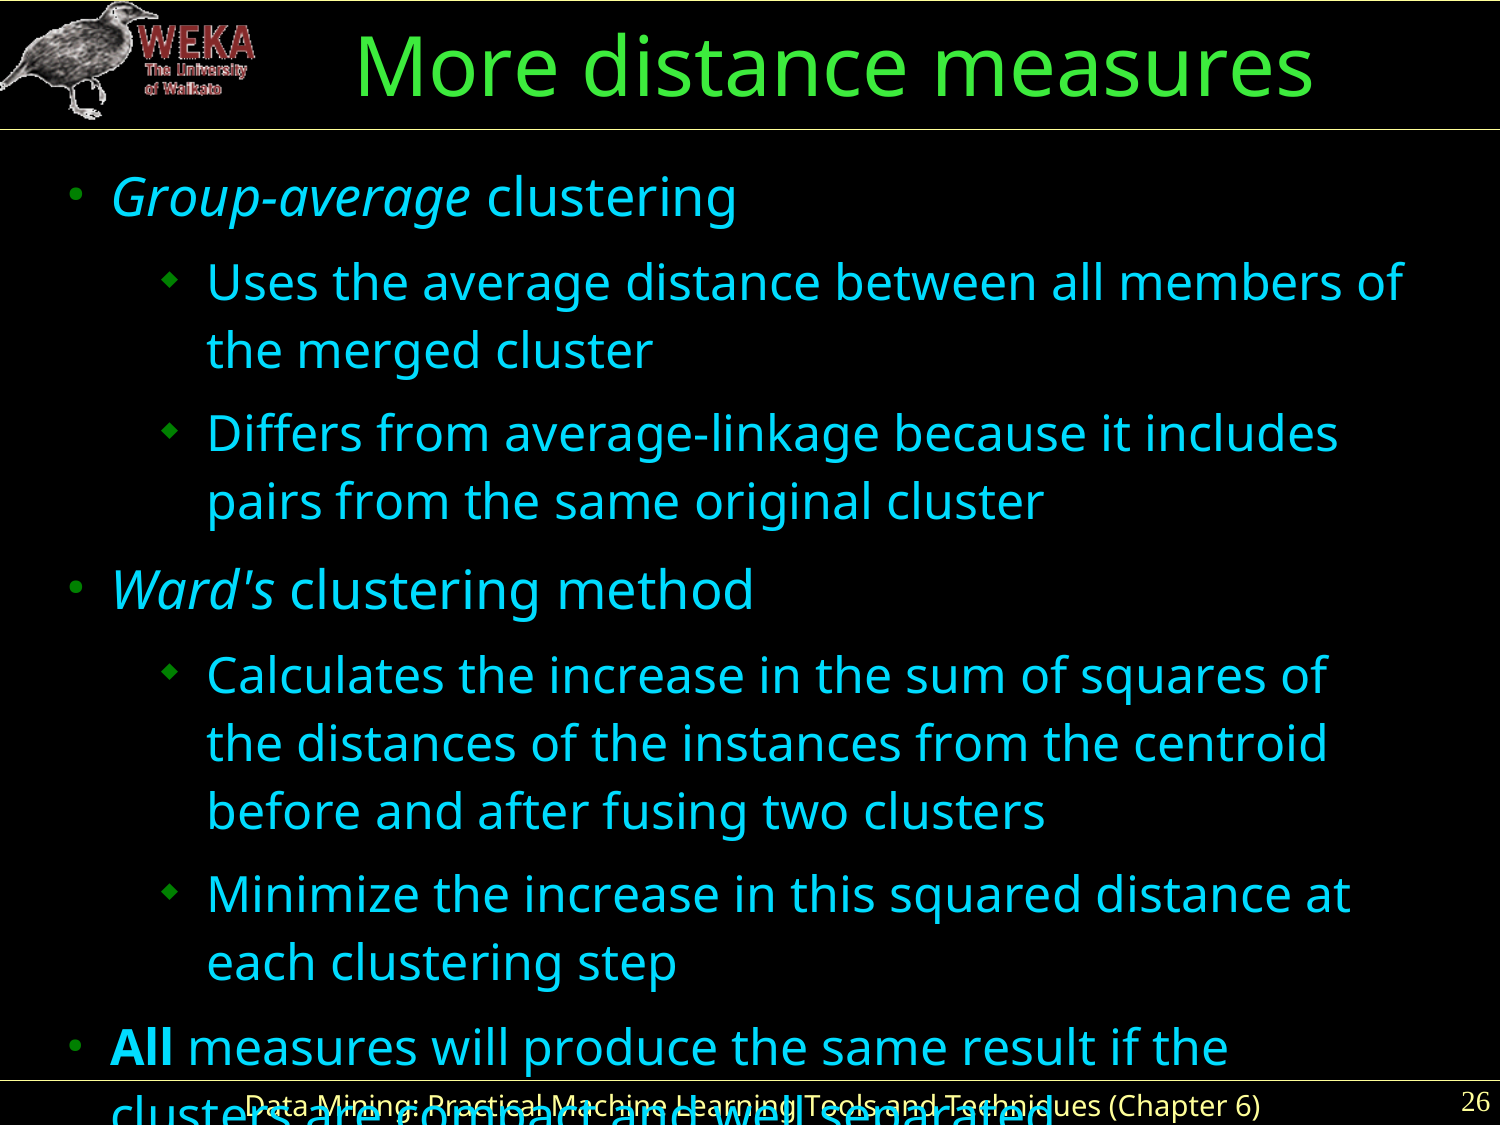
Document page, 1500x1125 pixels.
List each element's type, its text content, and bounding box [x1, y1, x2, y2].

picture [0, 1, 266, 129]
list Group-average clustering Uses the average distance between all members of the merged cluster Differs from average-linkage because it includes pairs from the same original cluster Ward's clustering method Calculates the increase in the sum of squares of the distances of the instances from the centroid before and after fusing two clusters Minimize the increase in this squared distance at each clustering step All measures will produce the same result if the clusters are compact and well separated [67, 158, 1418, 1074]
title More distance measures [353, 0, 1429, 159]
